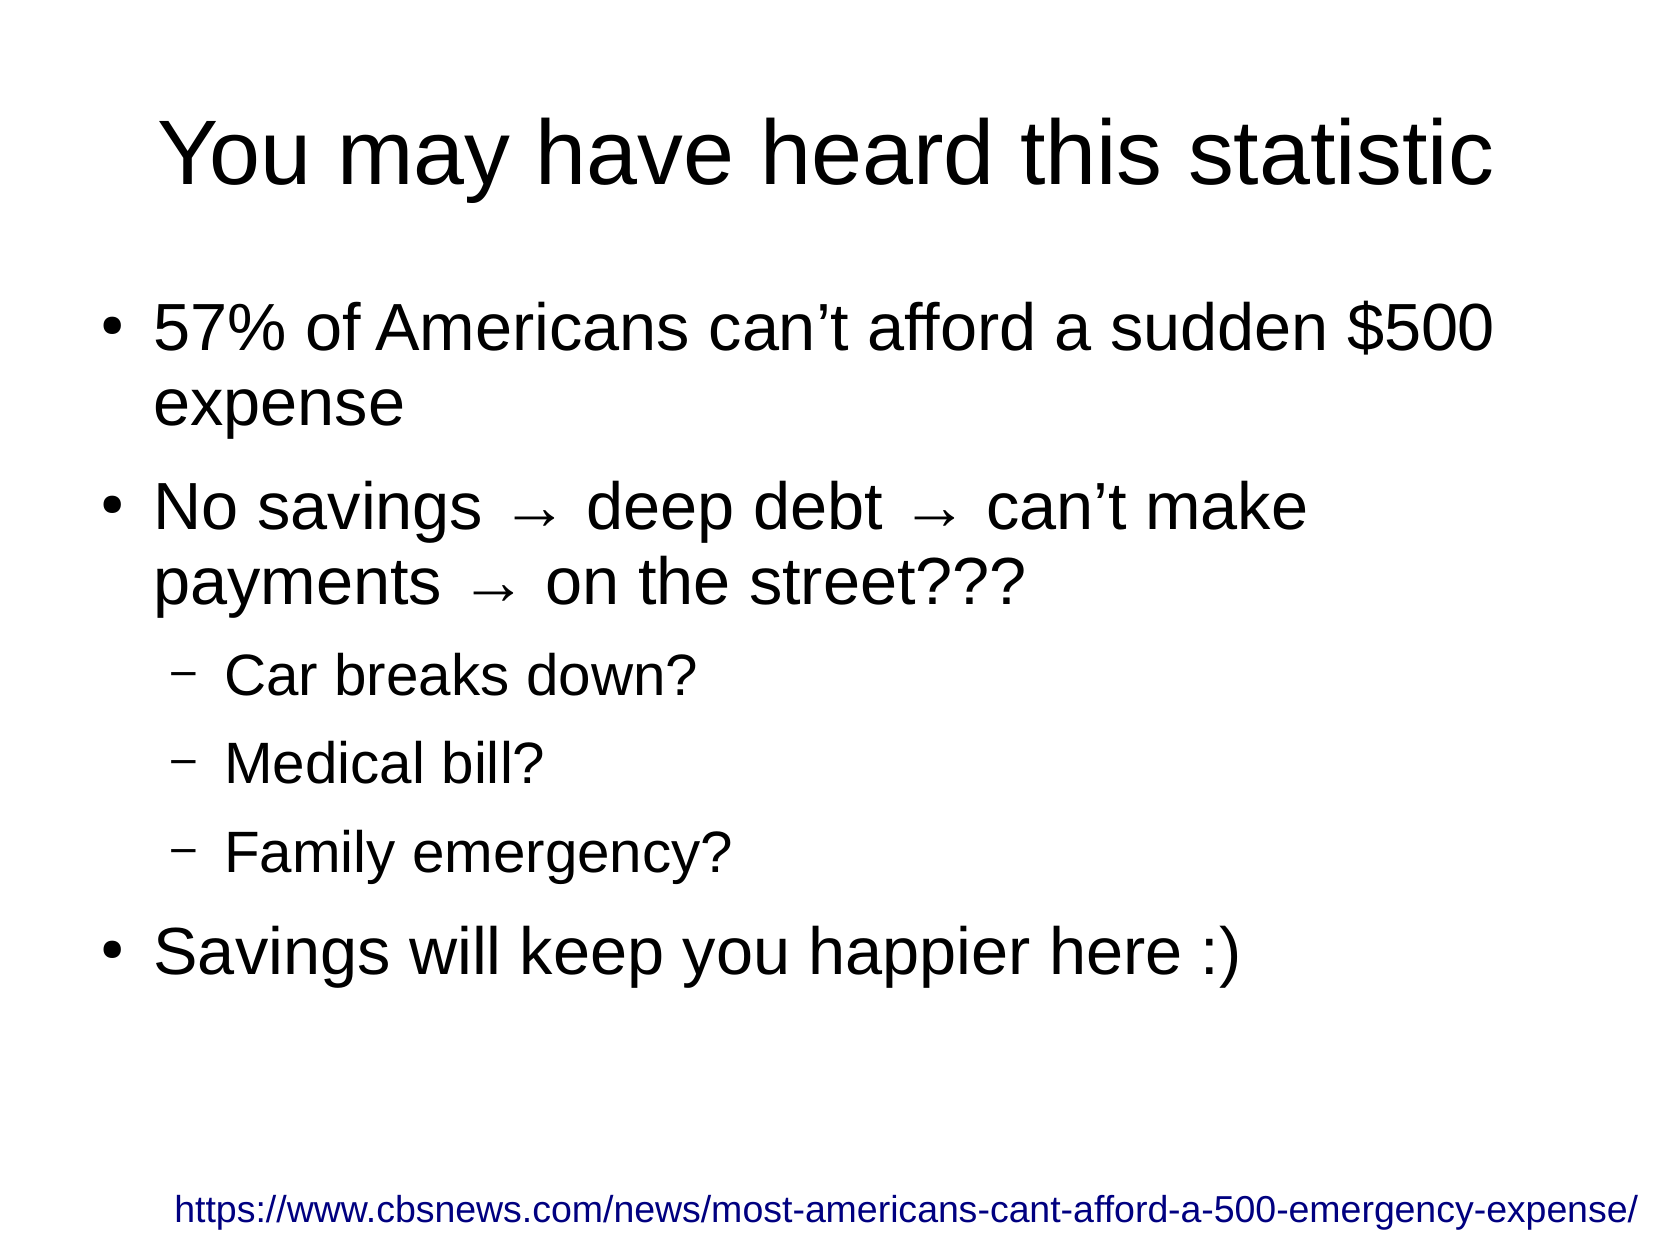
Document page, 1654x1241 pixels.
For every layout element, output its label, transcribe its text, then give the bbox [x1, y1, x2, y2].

text_box https://www.cbsnews.com/news/most-americans-cant-afford-a-500-emergency-expense/ [159, 1181, 1654, 1239]
list 57% of Americans can’t afford a sudden $500 expense No savings → deep debt → can’t make payments → on the street??? Car breaks down? Medical bill? Family emergency? Savings will keep you happier here :) [82, 290, 1571, 1107]
title You may have heard this statistic [82, 49, 1571, 257]
